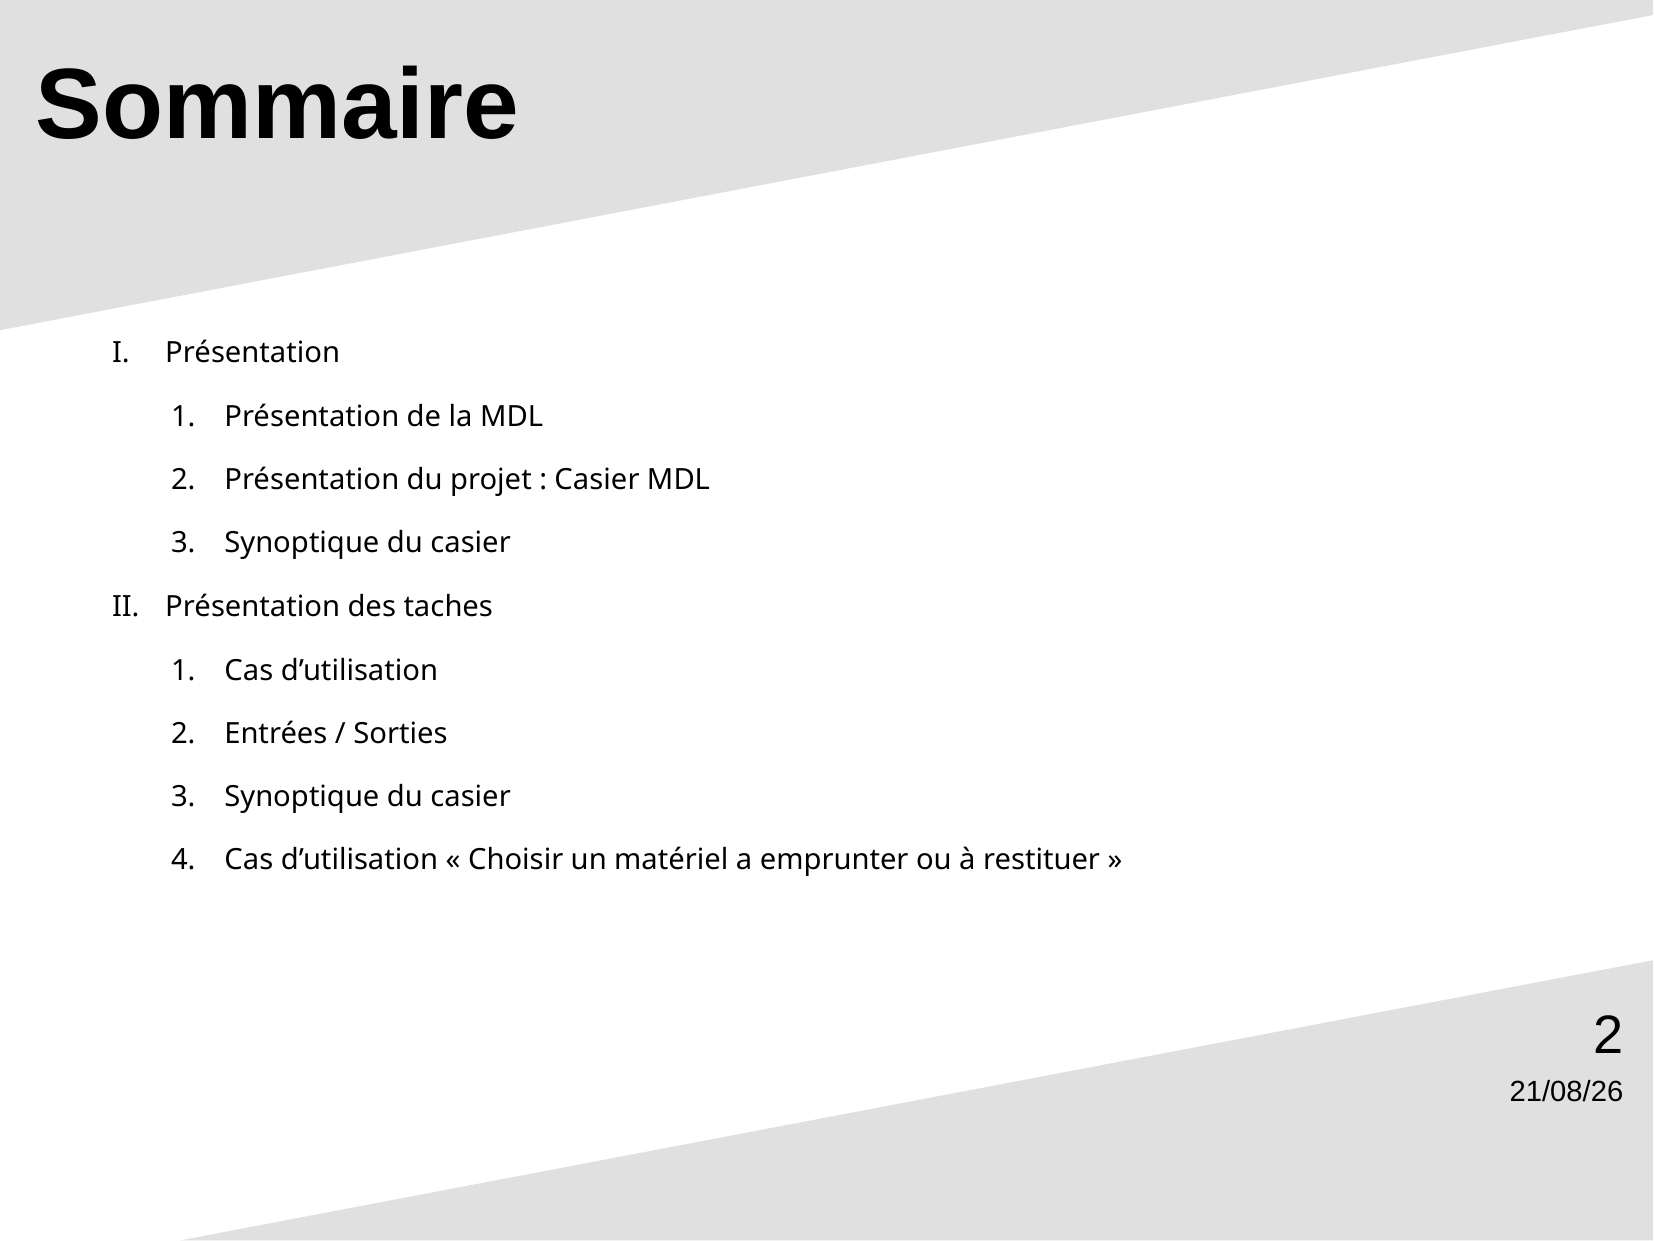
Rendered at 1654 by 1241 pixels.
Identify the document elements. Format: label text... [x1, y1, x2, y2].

list Présentation Présentation de la MDL Présentation du projet : Casier MDL Synoptique du casier Présentation des taches Cas d’utilisation Entrées / Sorties Synoptique du casier Cas d’utilisation « Choisir un matériel a emprunter ou à restituer » [82, 331, 1538, 1052]
title Sommaire [35, 0, 1524, 208]
